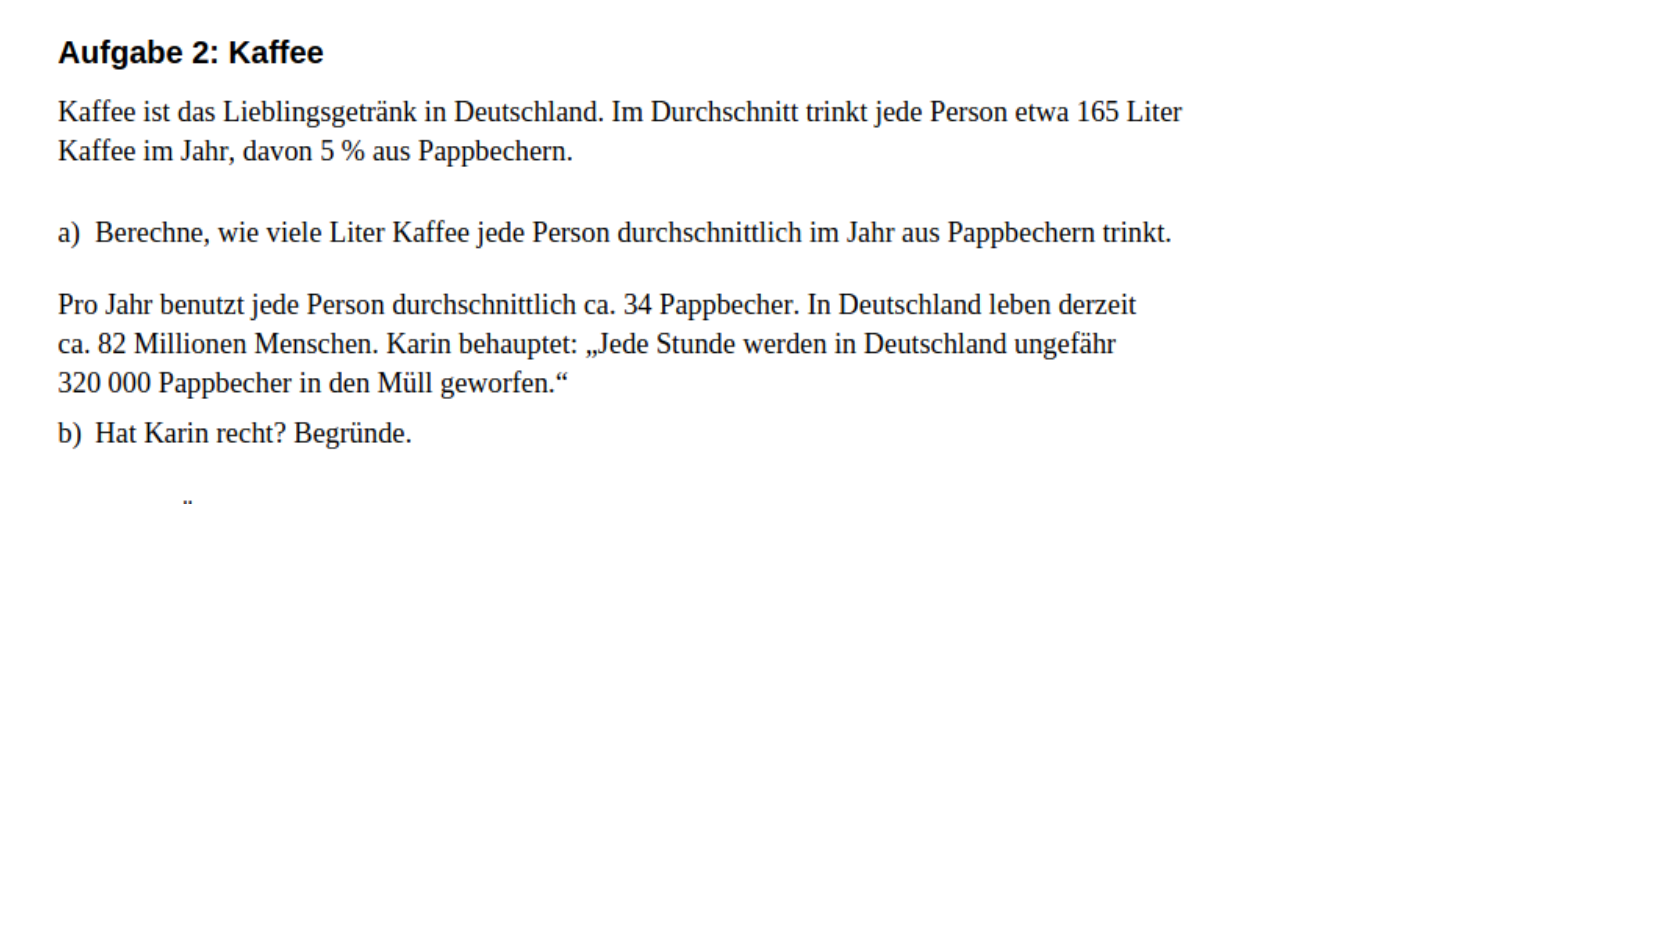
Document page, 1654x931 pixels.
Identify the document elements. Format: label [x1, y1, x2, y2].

picture [26, 29, 1249, 504]
